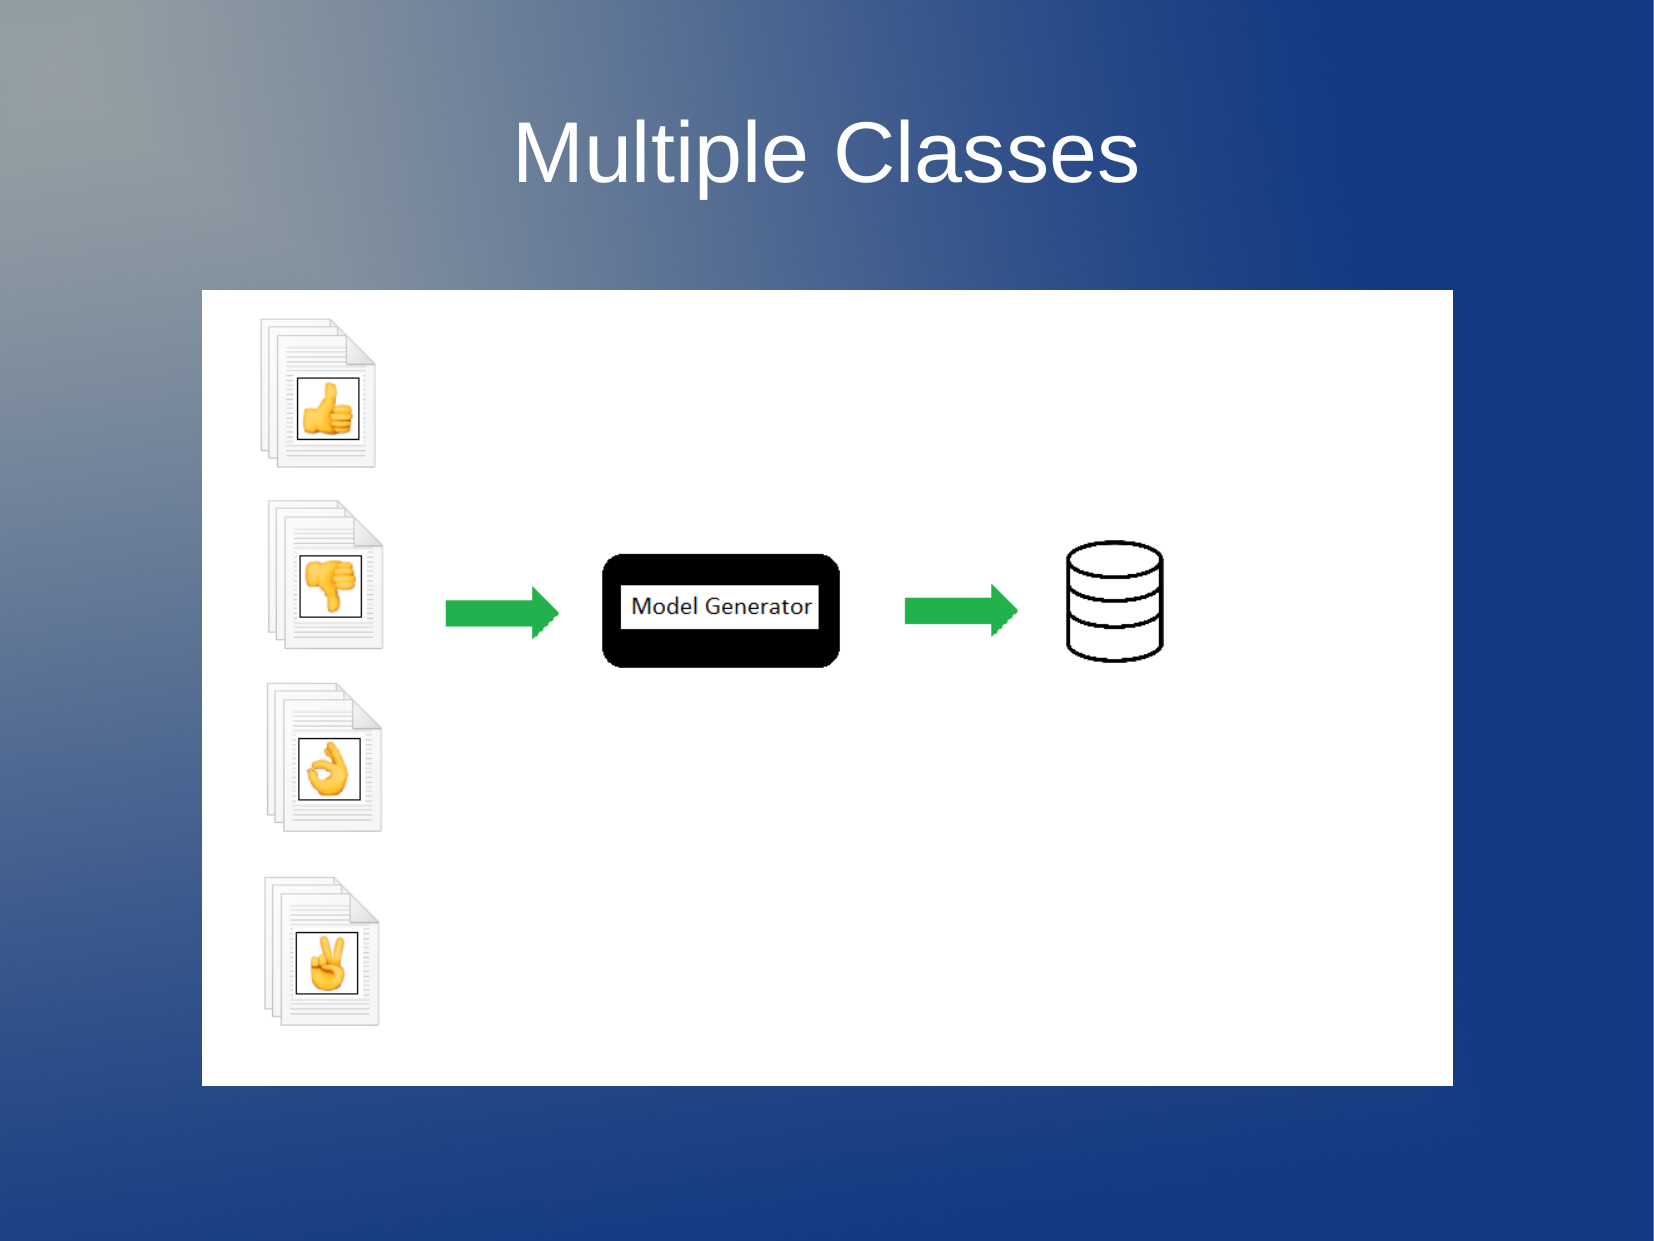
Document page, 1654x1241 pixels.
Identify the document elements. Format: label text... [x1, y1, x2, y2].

picture [0, 0, 1654, 1241]
title Multiple Classes [82, 49, 1571, 257]
